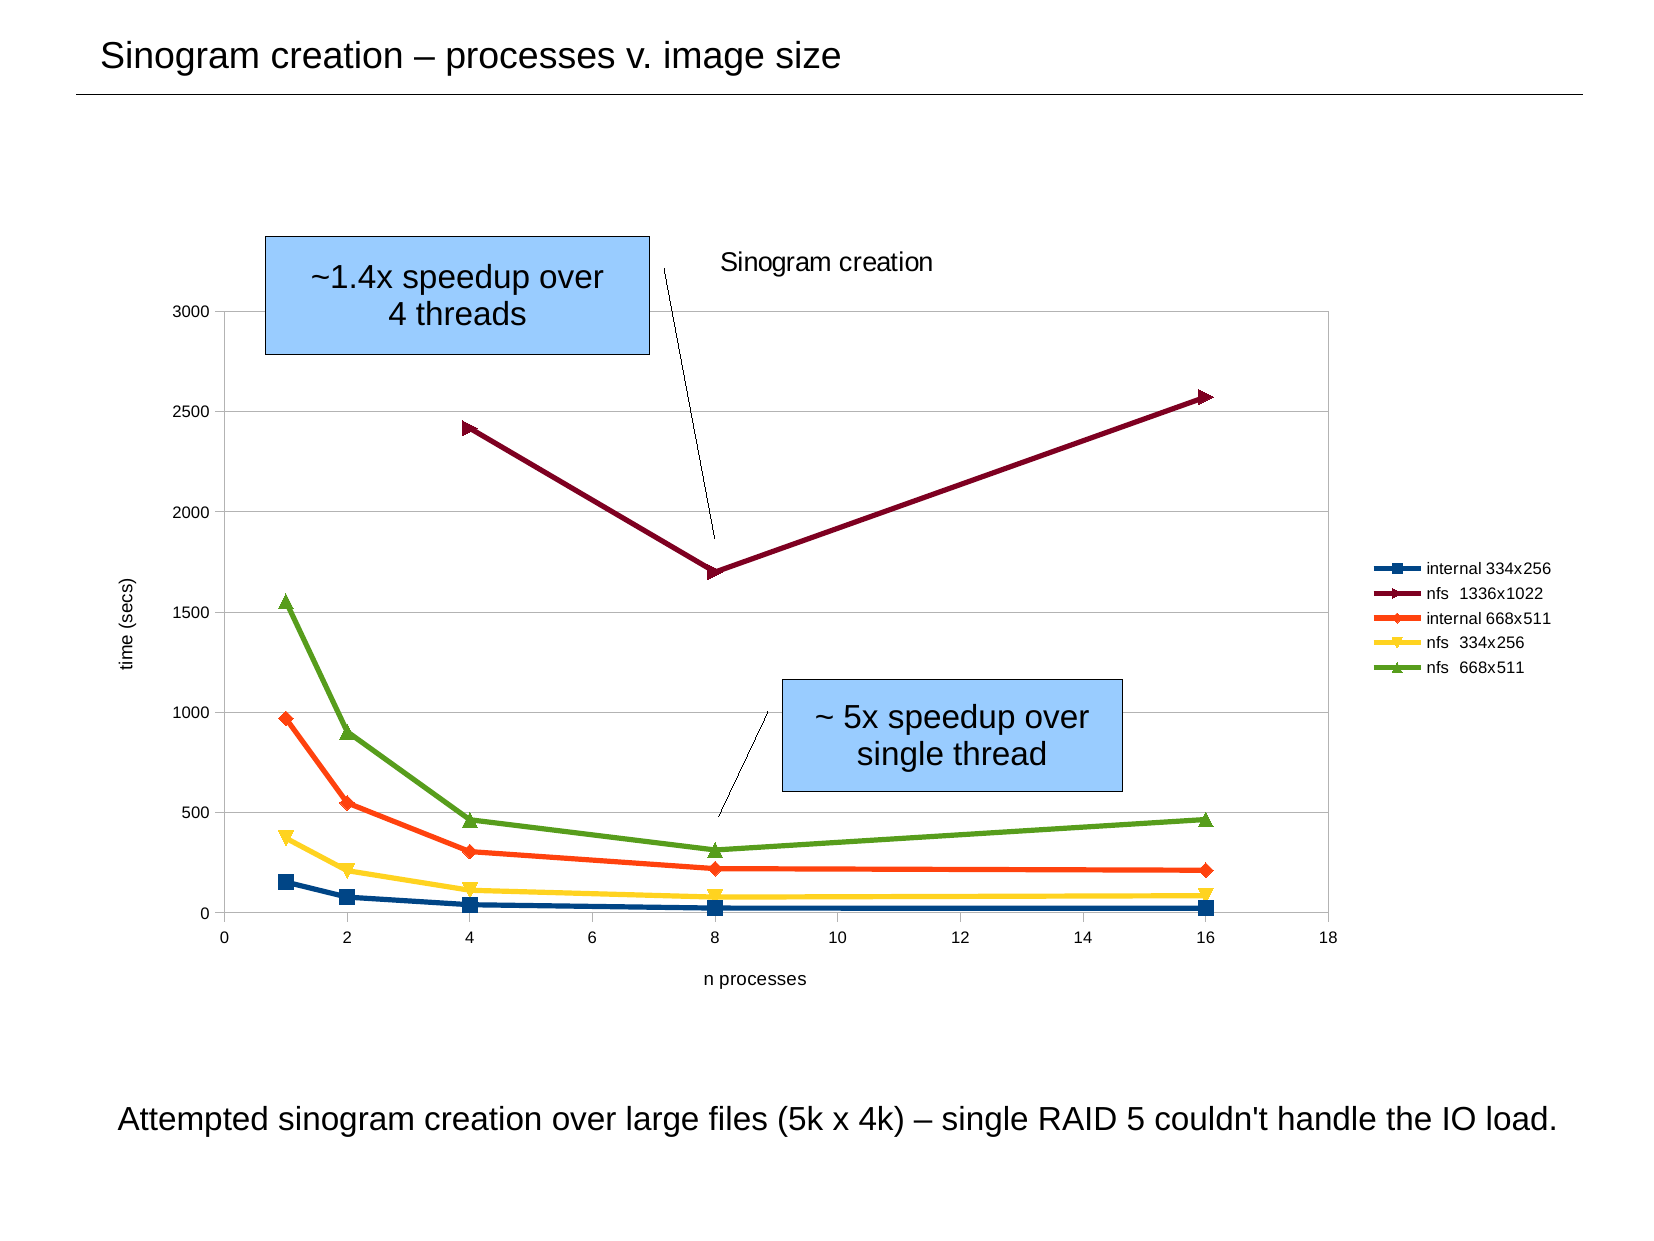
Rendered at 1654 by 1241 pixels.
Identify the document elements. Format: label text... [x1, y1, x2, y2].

text_box ~1.4x speedup over 4 threads [266, 236, 650, 354]
text_box Attempted sinogram creation over large files (5k x 4k) – single RAID 5 couldn't handle the IO load. [102, 1092, 1575, 1149]
text_box ~ 5x speedup over single thread [782, 679, 1122, 791]
text_box Sinogram creation – processes v. image size [85, 27, 858, 89]
chart [82, 215, 1571, 1021]
